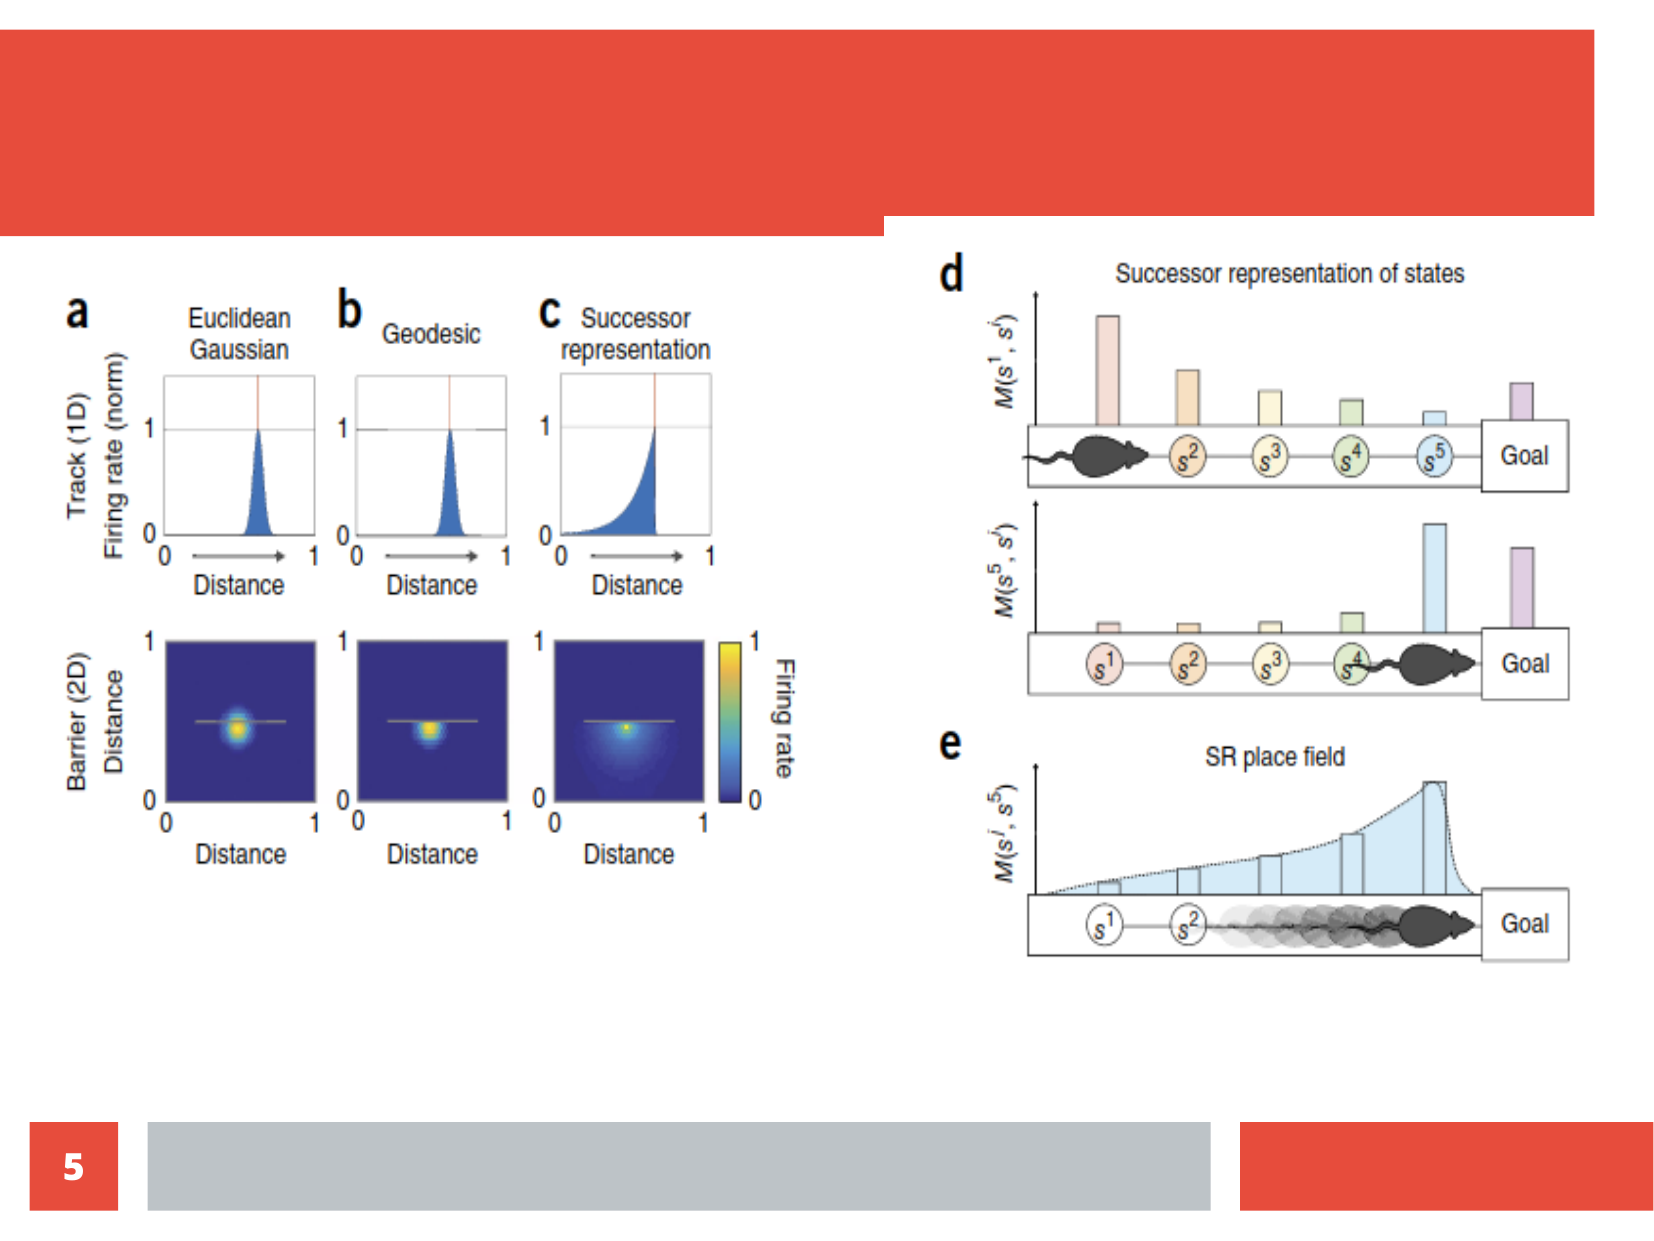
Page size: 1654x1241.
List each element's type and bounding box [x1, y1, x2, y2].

picture [11, 270, 840, 889]
picture [884, 216, 1642, 981]
